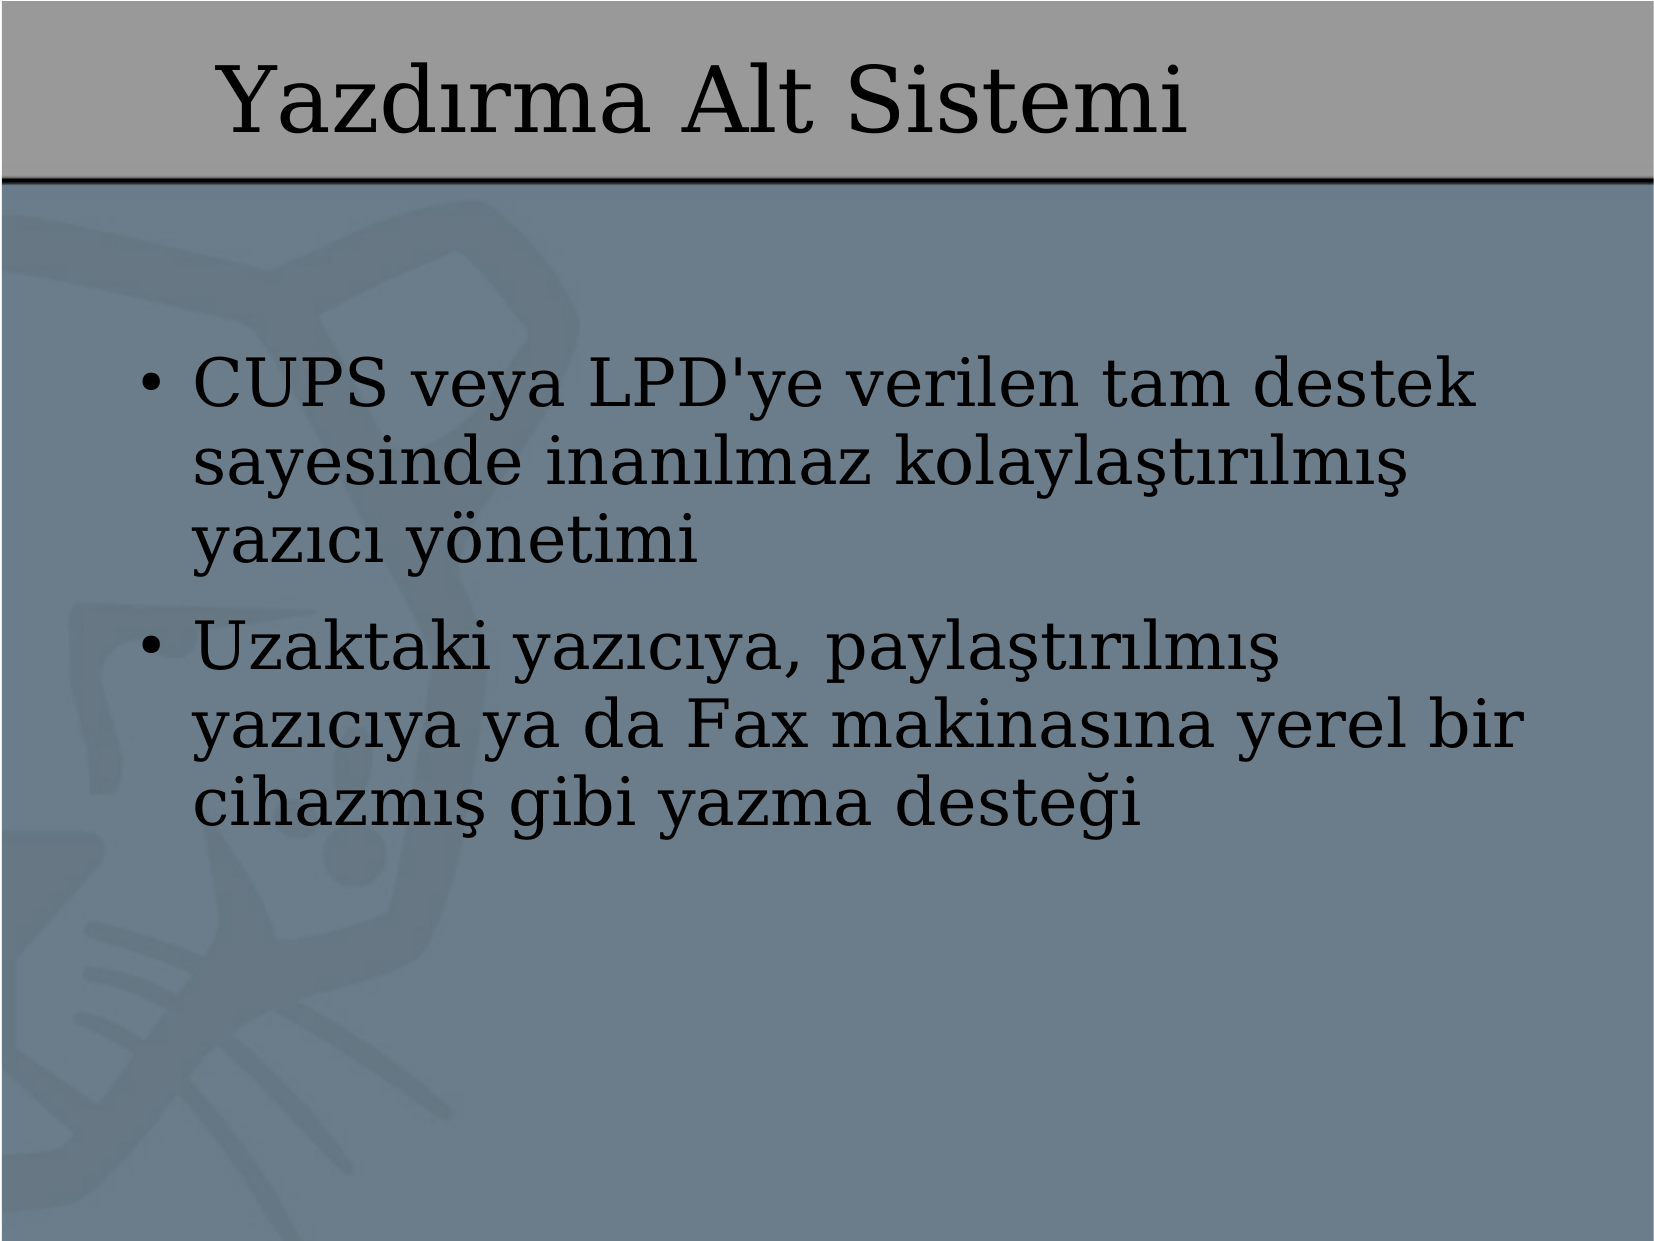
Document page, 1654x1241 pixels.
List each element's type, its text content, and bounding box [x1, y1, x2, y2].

list CUPS veya LPD'ye verilen tam destek sayesinde inanılmaz kolaylaştırılmış yazıcı yönetimi Uzaktaki yazıcıya, paylaştırılmış yazıcıya ya da Fax makinasına yerel bir cihazmış gibi yazma desteği [121, 344, 1534, 1127]
picture [1, 1, 1654, 1241]
title Yazdırma Alt Sistemi [0, 0, 1410, 204]
